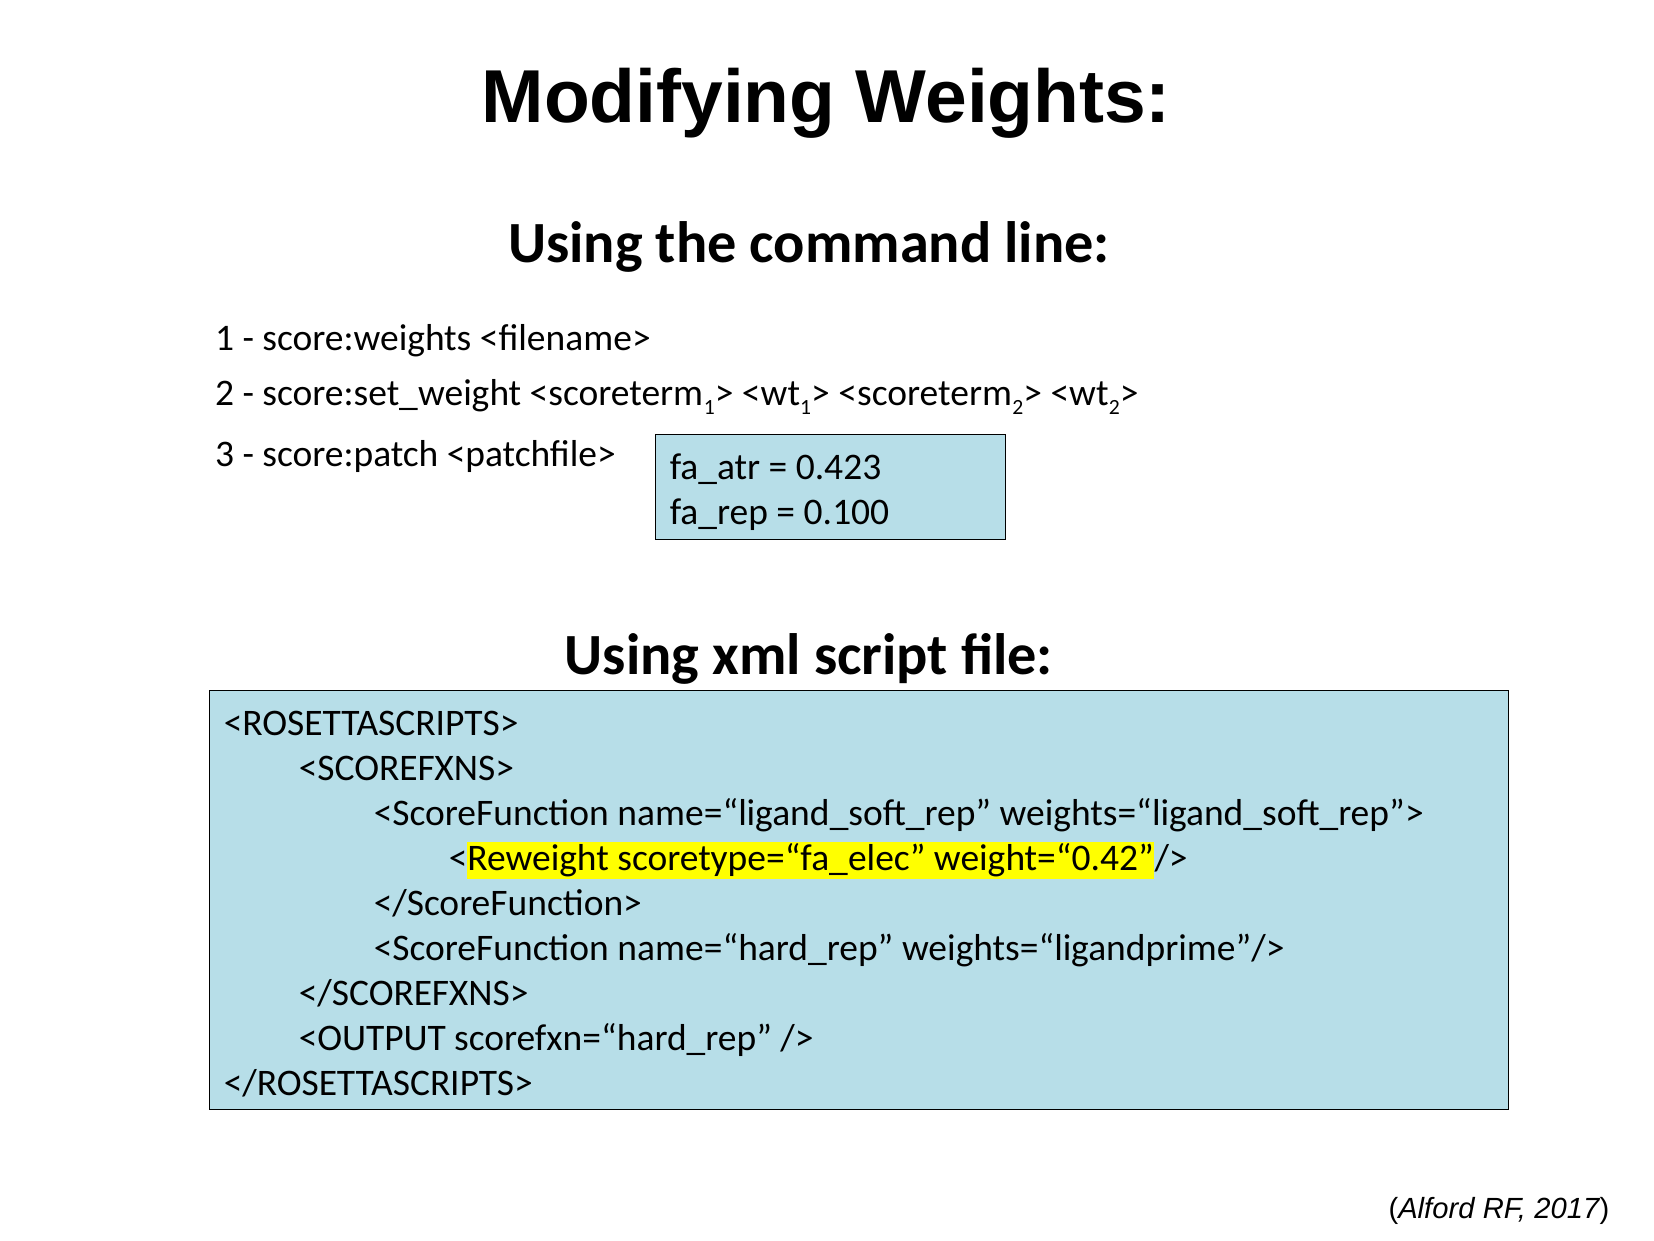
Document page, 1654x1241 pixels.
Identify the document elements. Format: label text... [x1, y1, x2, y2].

text_box Using the command line: 1 - score:weights <filename> 2 - score:set_weight <scoreterm1> <wt1> <scoreterm2> <wt2> 3 - score:patch <patchfile> Using xml script file: [134, 196, 1485, 940]
text_box Modifying Weights: [0, 47, 1654, 146]
text_box fa_atr = 0.423 fa_rep = 0.100 [655, 434, 1006, 540]
text_box (Alford RF, 2017) [1020, 1185, 1625, 1233]
text_box <ROSETTASCRIPTS> <SCOREFXNS> <ScoreFunction name=“ligand_soft_rep” weights=“ligand_soft_rep”> <Reweight scoretype=“fa_elec” weight=“0.42”/> </ScoreFunction> <ScoreFunction name=“hard_rep” weights=“ligandprime”/> </SCOREFXNS> <OUTPUT scorefxn=“hard_rep” /> </ROSETTASCRIPTS> [209, 690, 1509, 1110]
